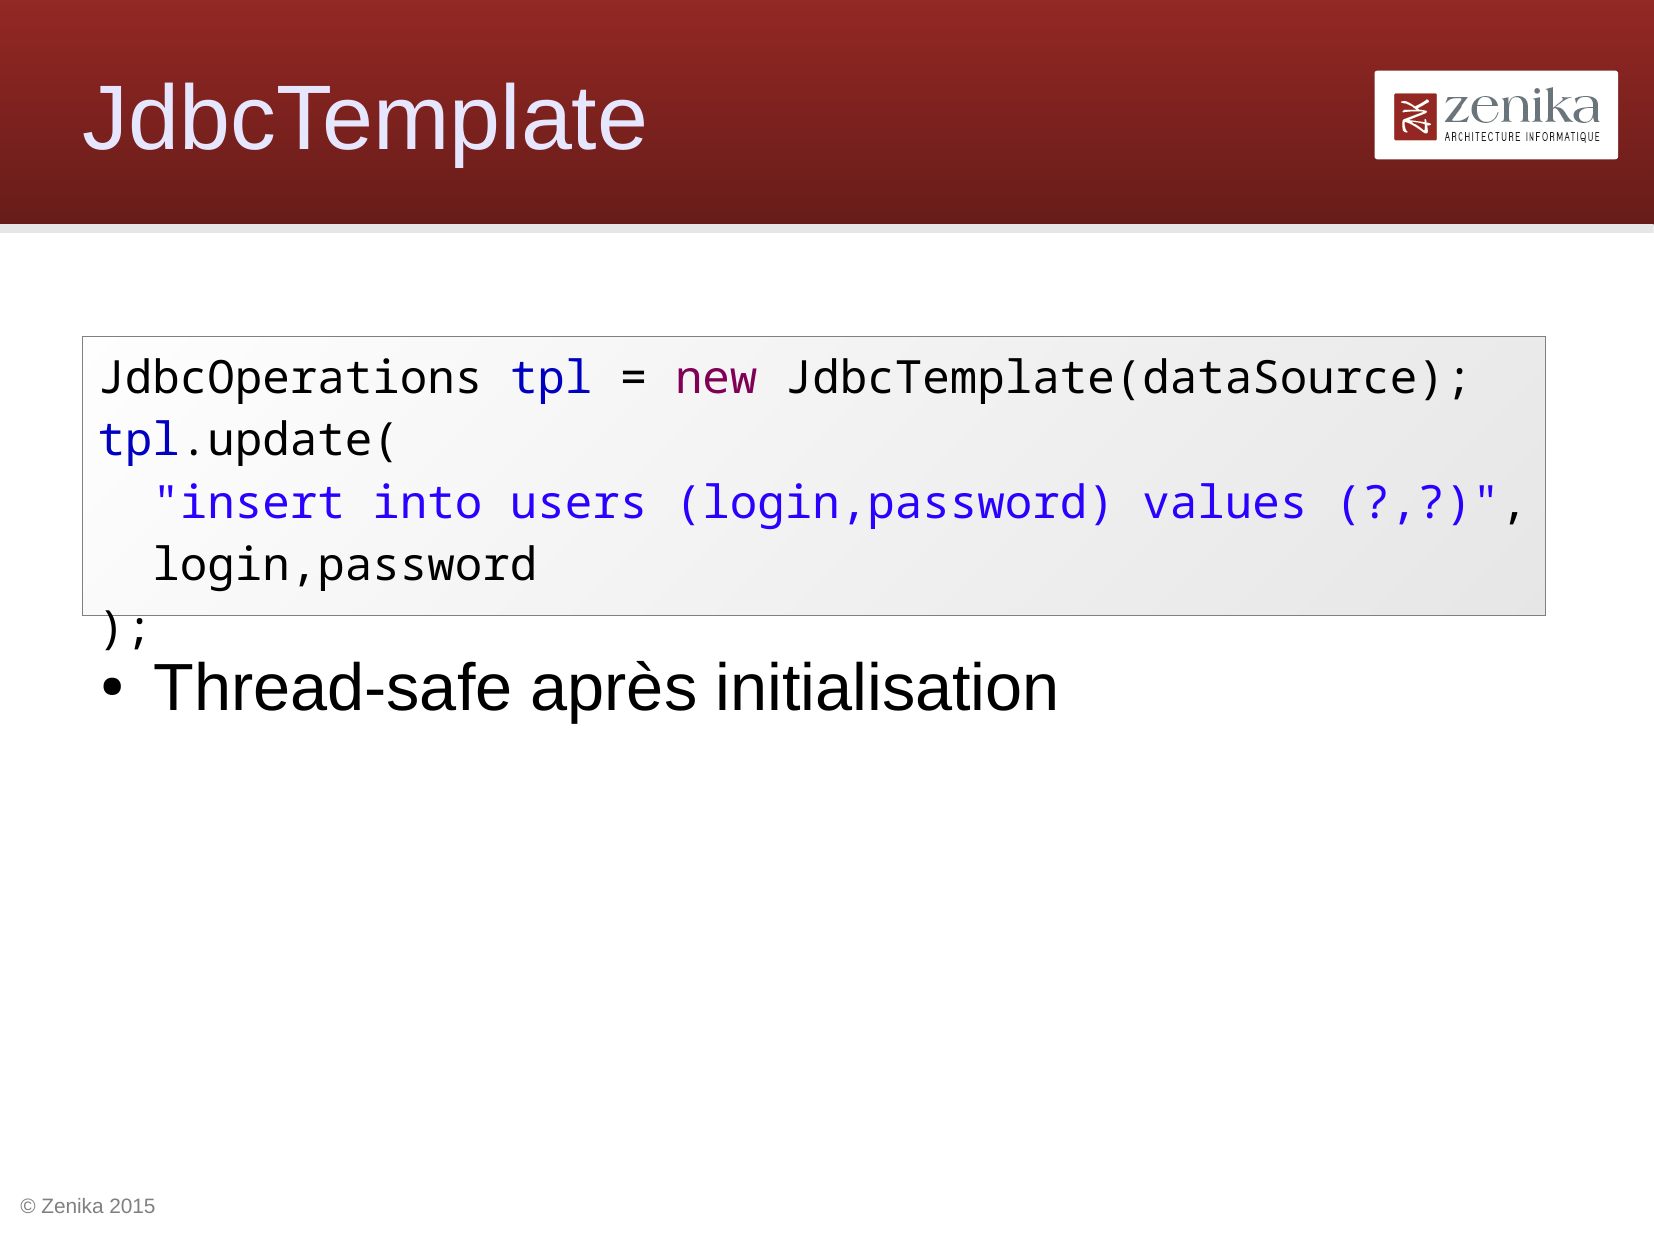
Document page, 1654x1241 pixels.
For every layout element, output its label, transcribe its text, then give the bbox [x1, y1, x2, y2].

picture [1571, 82, 1600, 149]
title JdbcTemplate [82, 13, 1571, 222]
text_box JdbcOperations tpl = new JdbcTemplate(dataSource); tpl.update( "insert into users (login,password) values (?,?)", login,password ); [82, 336, 1546, 616]
list Thread-safe après initialisation [82, 650, 1538, 1241]
